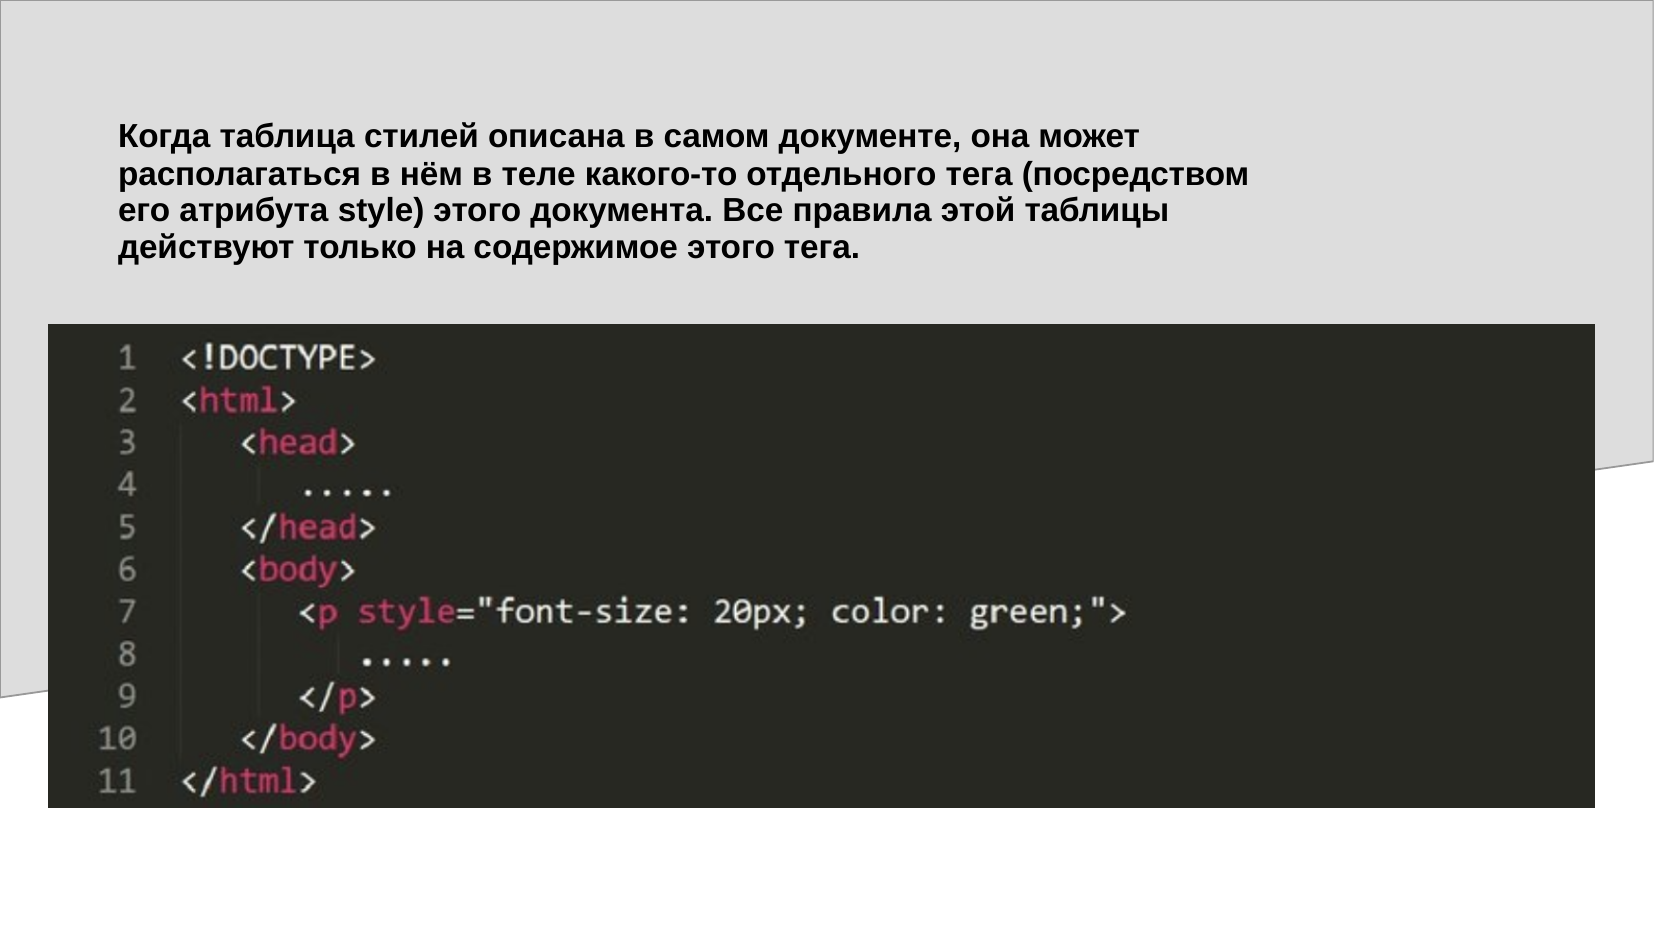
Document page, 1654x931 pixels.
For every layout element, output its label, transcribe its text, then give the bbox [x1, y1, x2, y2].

picture [48, 324, 1595, 809]
title Когда таблица стилей описана в самом документе, она может располагаться в нём в теле какого-то отдельного тега (посредством его атрибута style) этого документа. Все правила этой таблицы действуют только на содержимое этого тега. [118, 59, 1300, 324]
